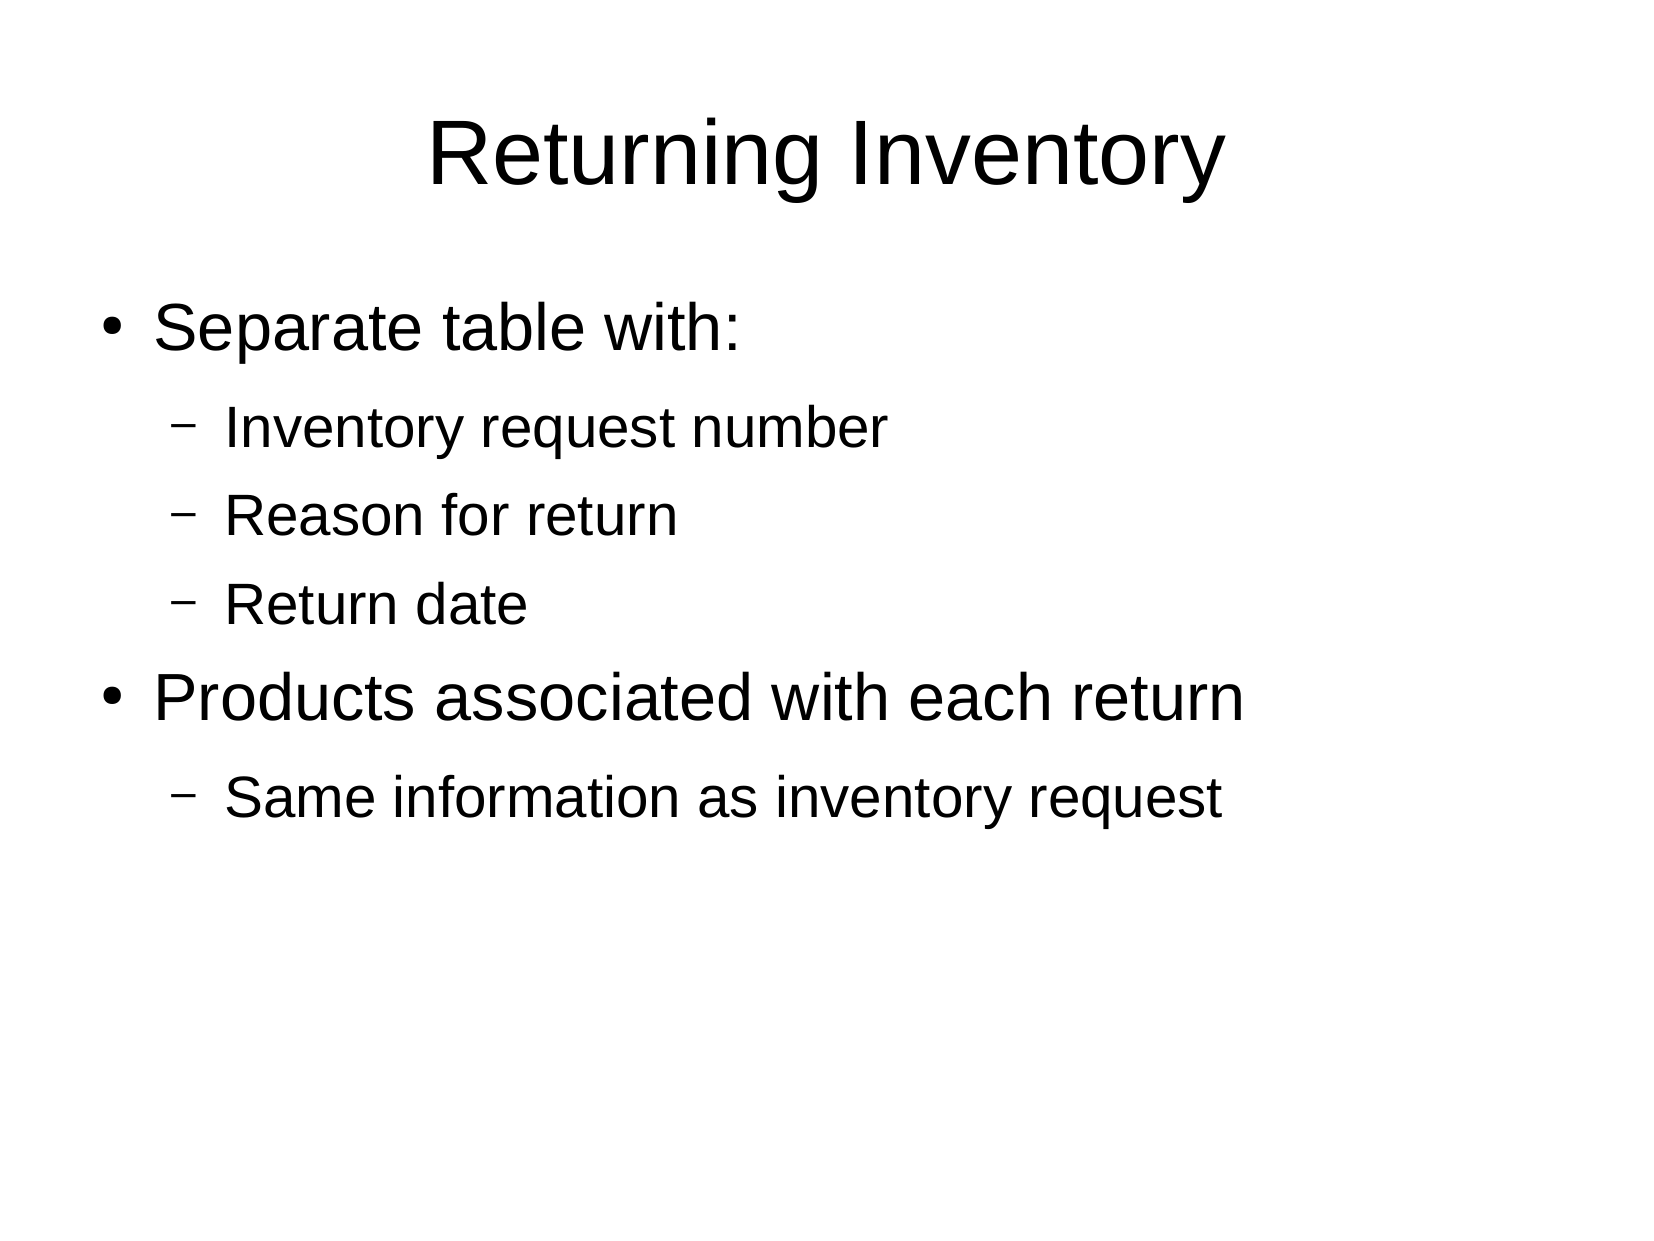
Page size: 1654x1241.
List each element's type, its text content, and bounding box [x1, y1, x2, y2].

list Separate table with: Inventory request number Reason for return Return date Products associated with each return Same information as inventory request [82, 290, 1538, 1010]
title Returning Inventory [82, 49, 1571, 257]
